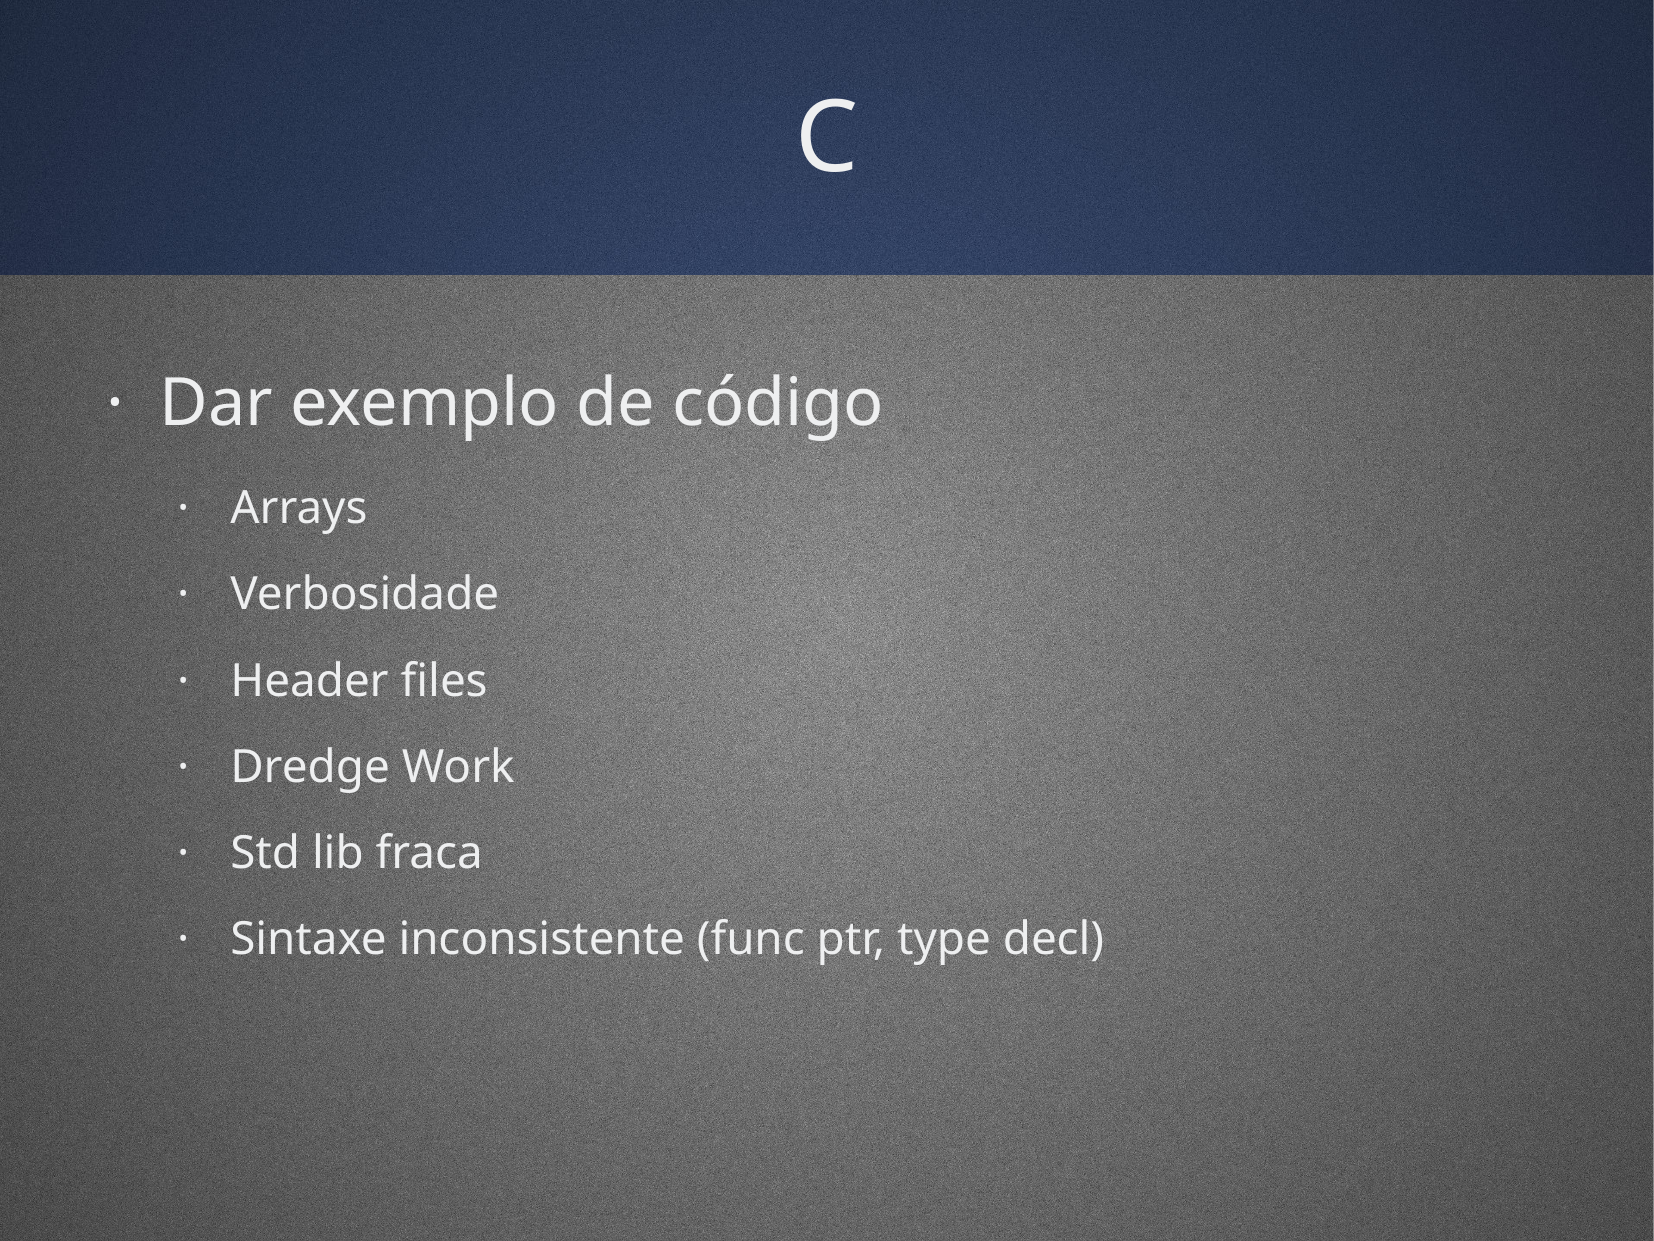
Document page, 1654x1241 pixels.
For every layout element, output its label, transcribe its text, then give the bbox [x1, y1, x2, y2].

list Dar exemplo de código Arrays Verbosidade Header files Dredge Work Std lib fraca Sintaxe inconsistente (func ptr, type decl) [88, 354, 1565, 1063]
picture [0, 0, 1654, 1241]
title C [88, 29, 1565, 237]
